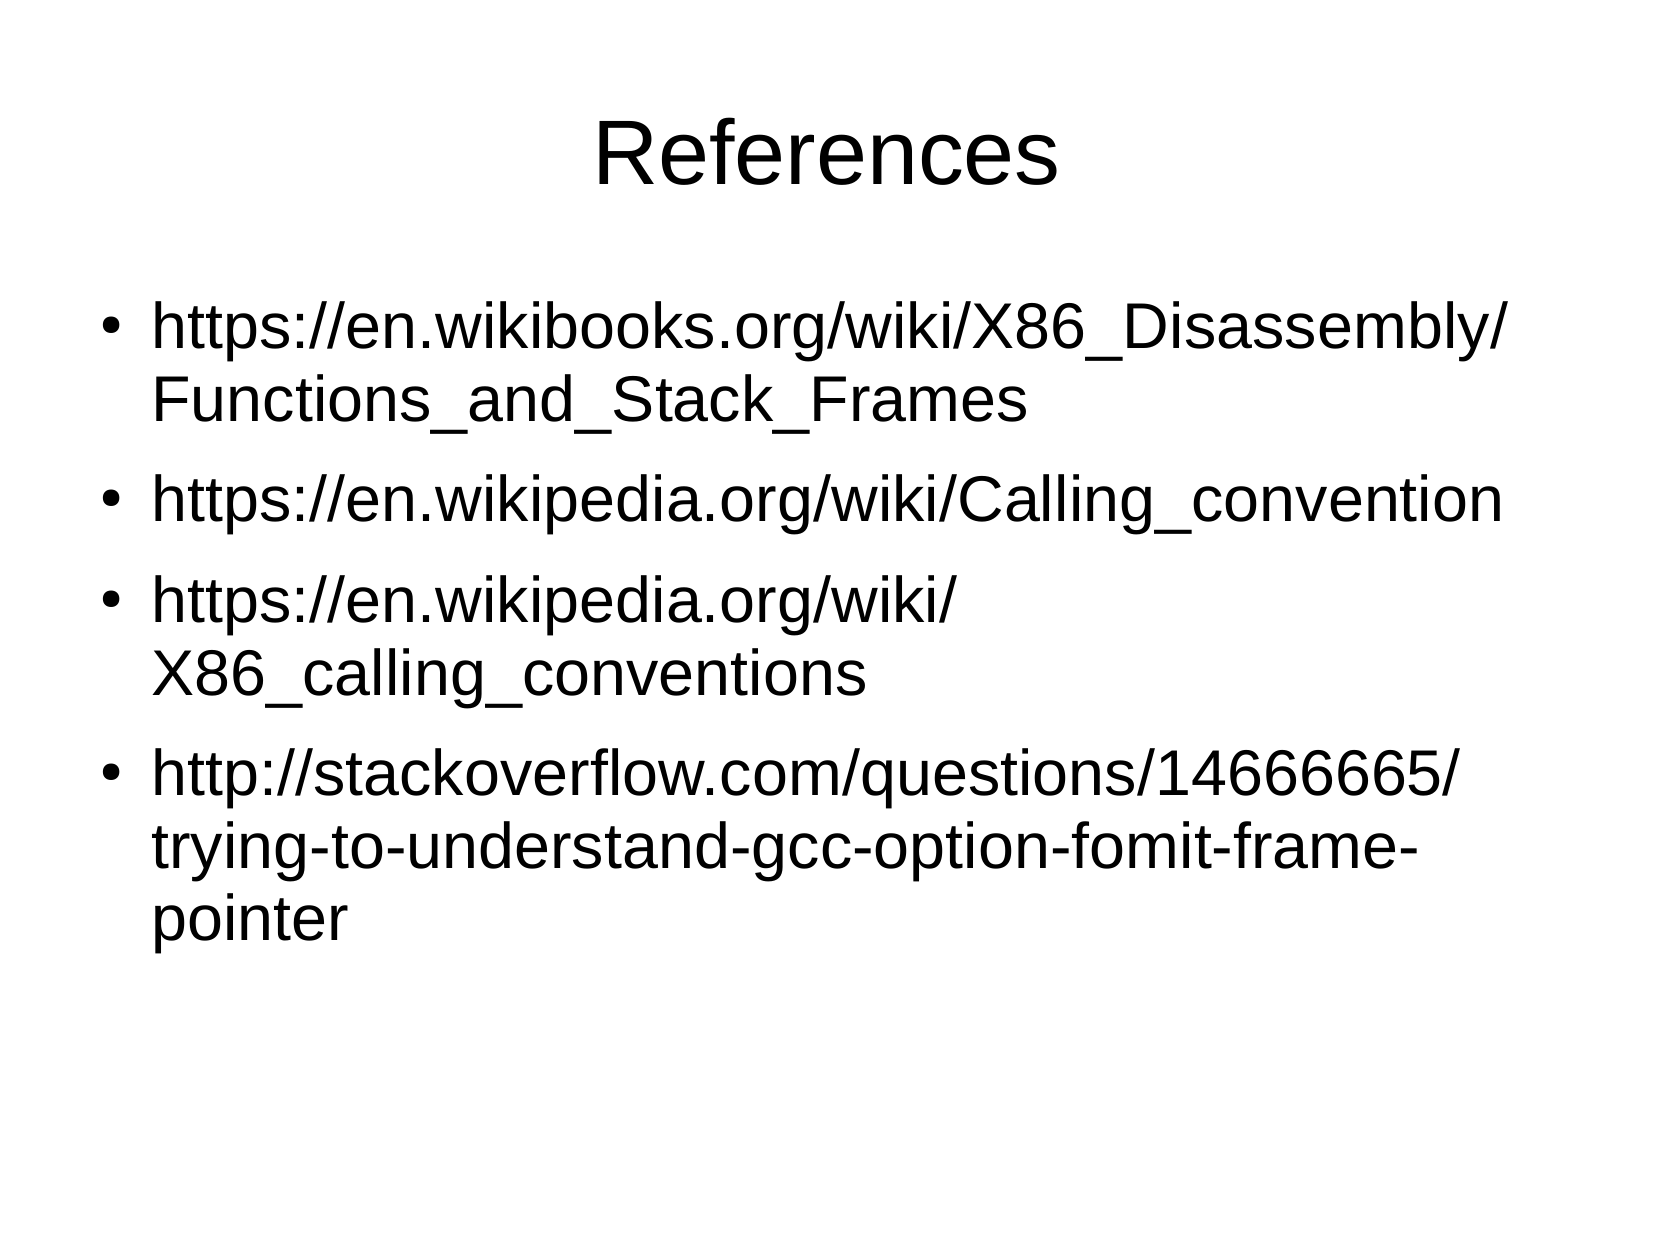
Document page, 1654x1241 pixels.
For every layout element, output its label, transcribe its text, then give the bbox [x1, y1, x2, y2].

title References [82, 49, 1571, 257]
list https://en.wikibooks.org/wiki/X86_Disassembly/Functions_and_Stack_Frames https://en.wikipedia.org/wiki/Calling_convention https://en.wikipedia.org/wiki/X86_calling_conventions http://stackoverflow.com/questions/14666665/trying-to-understand-gcc-option-fomit-frame-pointer [82, 290, 1571, 1010]
